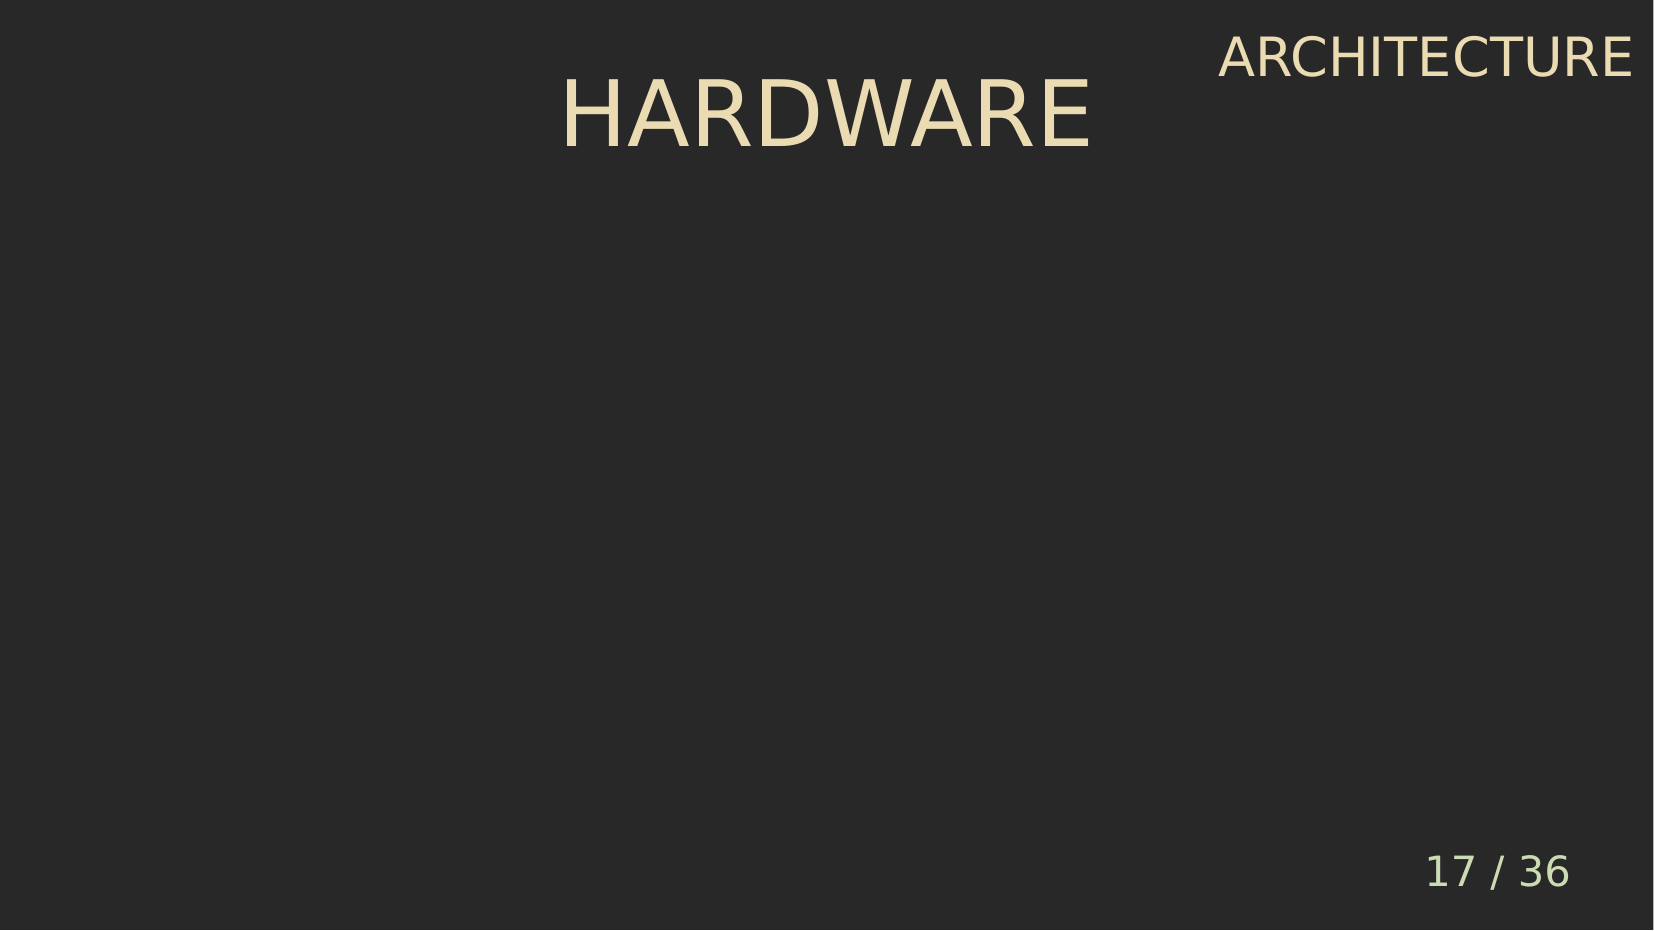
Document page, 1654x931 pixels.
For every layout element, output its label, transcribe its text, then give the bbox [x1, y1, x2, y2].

title HARDWARE [82, 37, 1571, 193]
text_box ARCHITECTURE [1200, 18, 1651, 97]
